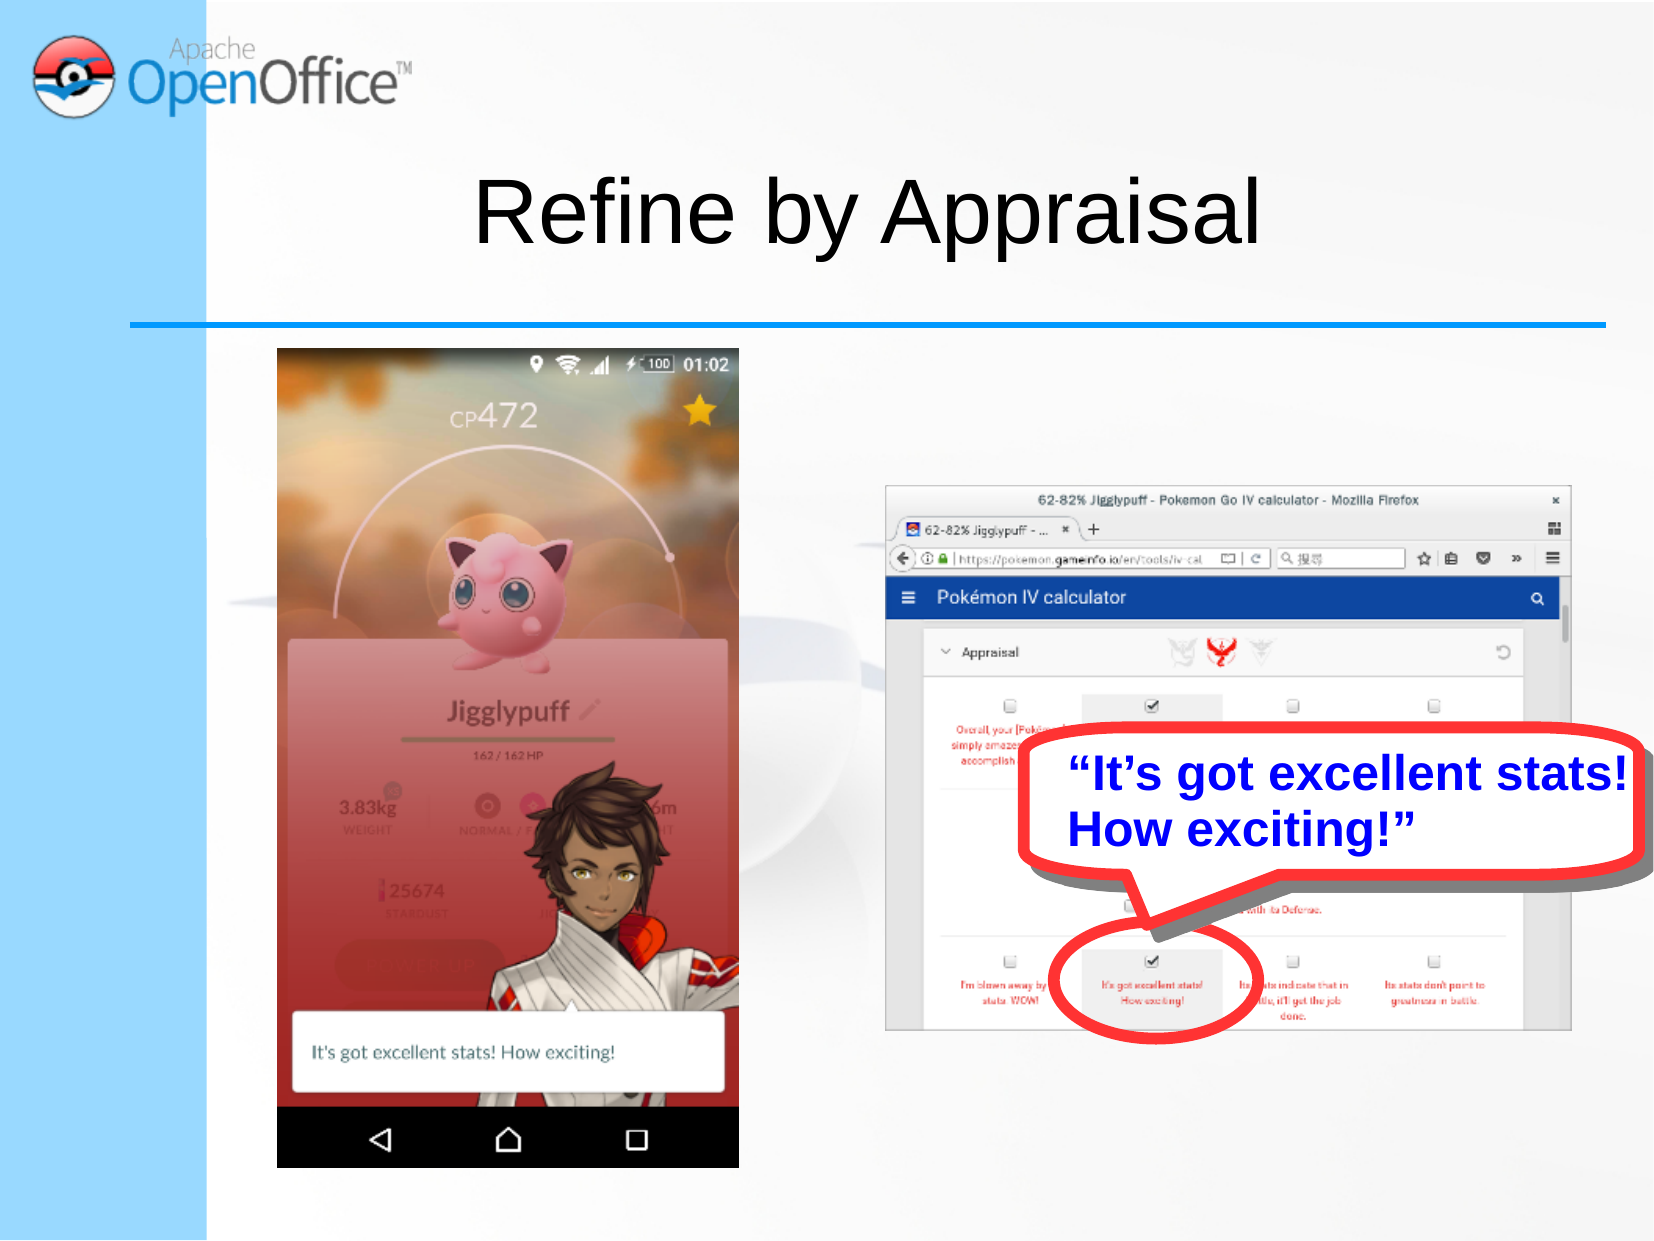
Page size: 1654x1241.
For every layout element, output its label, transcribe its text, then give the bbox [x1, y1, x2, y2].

text_box “It’s got excellent stats! How exciting!” [1023, 727, 1640, 925]
picture [31, 2, 1654, 1241]
title Refine by Appraisal [165, 108, 1571, 316]
